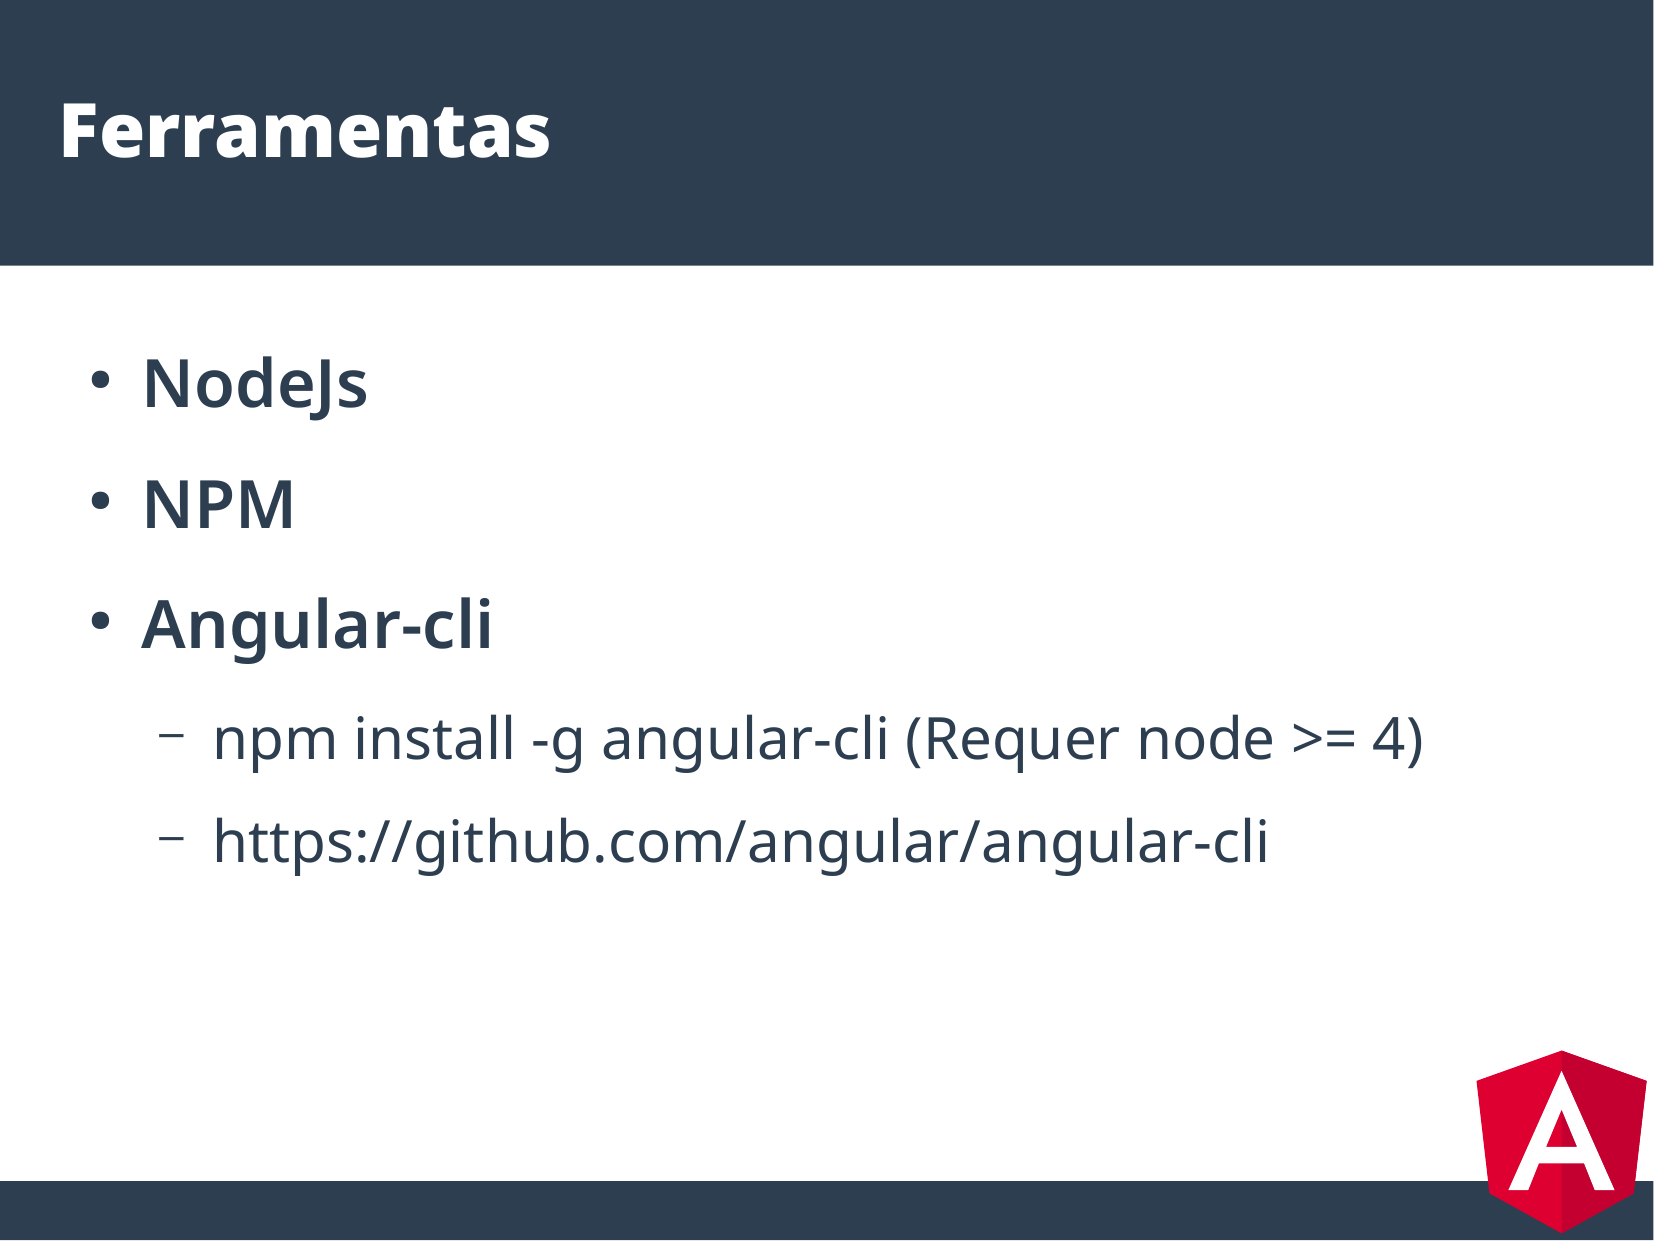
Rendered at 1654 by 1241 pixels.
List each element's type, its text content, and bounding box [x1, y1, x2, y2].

picture [1446, 1022, 1654, 1241]
title Ferramentas [59, 49, 1595, 207]
list NodeJs NPM Angular-cli npm install -g angular-cli (Requer node >= 4) https://github.com/angular/angular-cli [70, 336, 1607, 1164]
